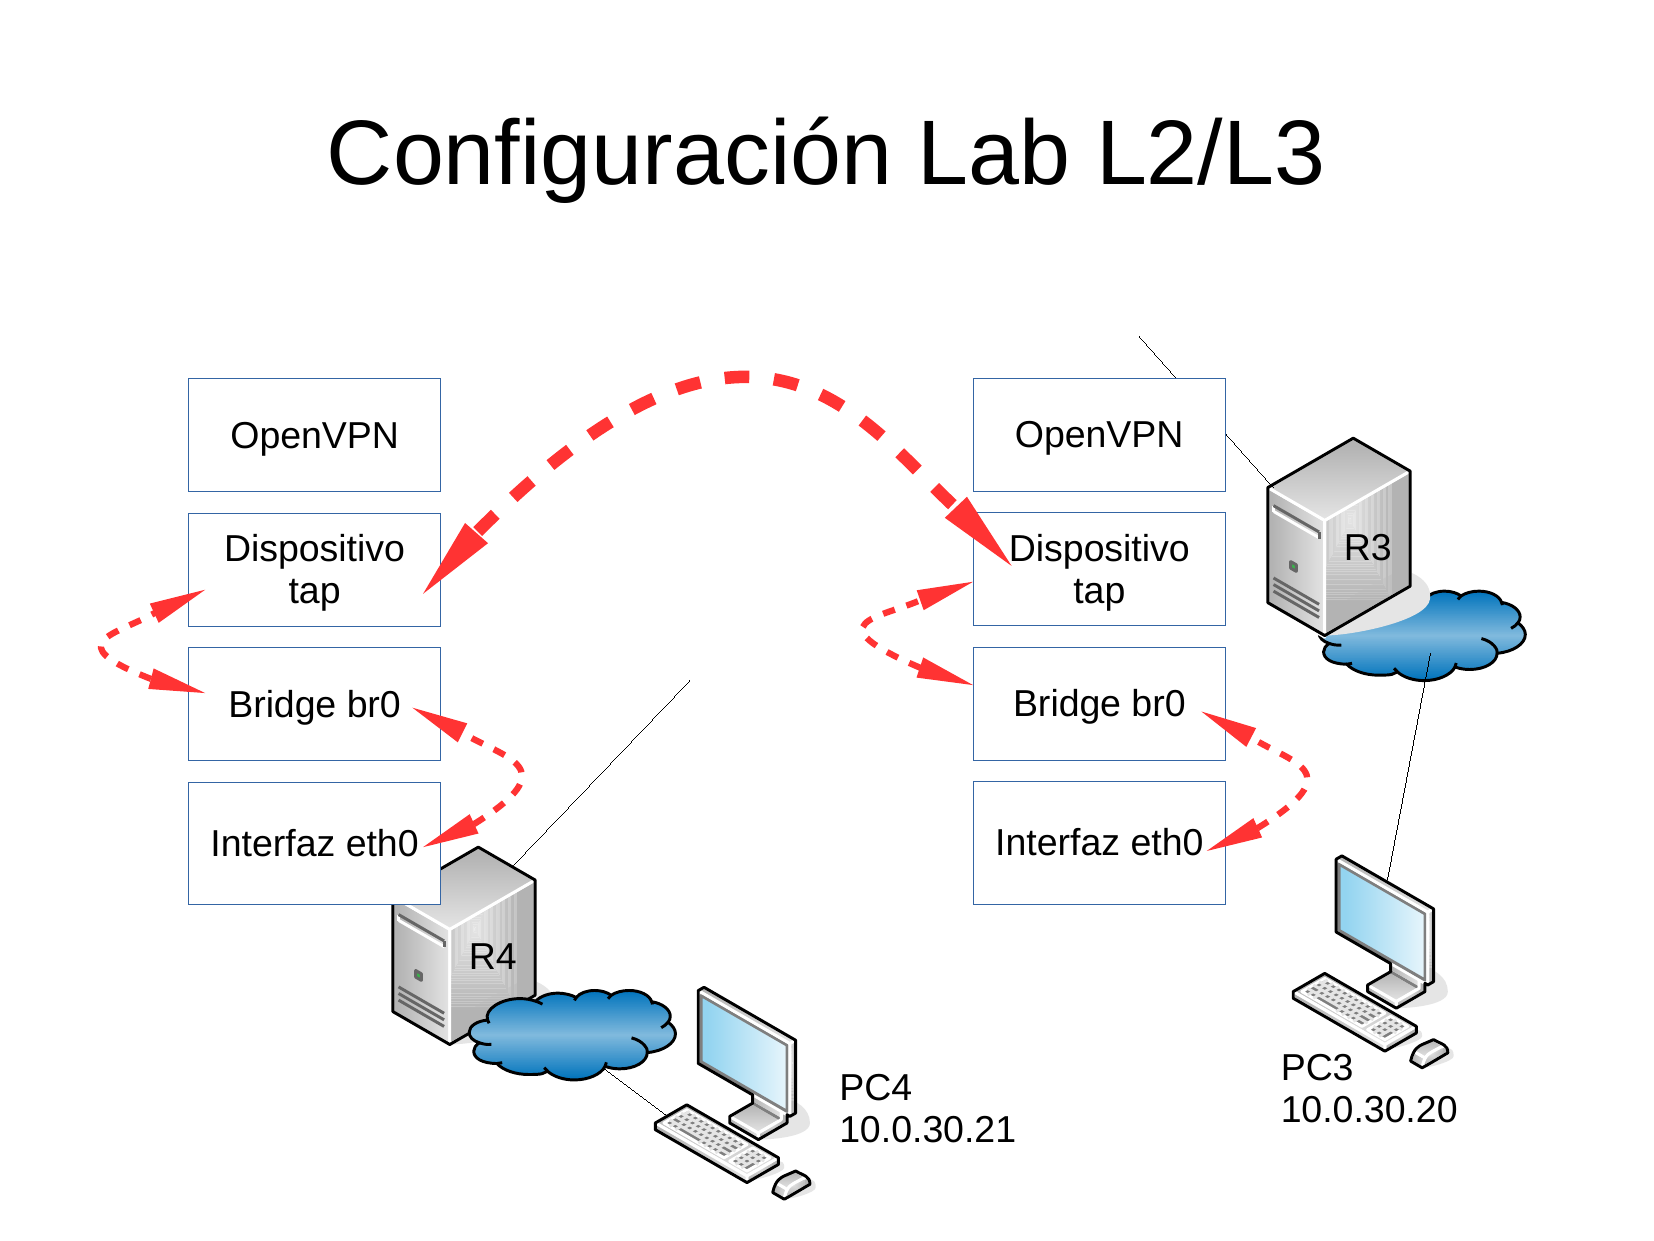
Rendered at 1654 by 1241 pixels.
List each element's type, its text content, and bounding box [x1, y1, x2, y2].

text_box Interfaz eth0 [188, 782, 441, 905]
text_box [1319, 573, 1526, 681]
text_box Interfaz eth0 [973, 781, 1226, 905]
text_box [1338, 859, 1432, 1006]
text_box [757, 1161, 785, 1180]
text_box Bridge br0 [973, 647, 1226, 761]
text_box [395, 850, 676, 1080]
text_box [775, 1173, 808, 1197]
text_box Bridge br0 [188, 647, 441, 761]
text_box R3 [1329, 518, 1407, 576]
text_box [790, 1179, 816, 1199]
text_box PC4 10.0.30.21 [824, 1059, 1032, 1159]
text_box [700, 990, 794, 1137]
text_box Dispositivo tap [973, 512, 1226, 626]
text_box OpenVPN [973, 378, 1226, 492]
text_box [1270, 441, 1408, 633]
text_box [657, 1107, 776, 1180]
text_box [1413, 1030, 1423, 1038]
text_box R4 [454, 927, 532, 985]
text_box [1295, 976, 1414, 1038]
text_box [1400, 972, 1448, 1009]
text_box [763, 1103, 810, 1140]
text_box Dispositivo tap [188, 513, 441, 627]
text_box [1327, 978, 1367, 1004]
text_box OpenVPN [188, 378, 441, 492]
text_box PC3 10.0.30.20 [1266, 1038, 1473, 1138]
title Configuración Lab L2/L3 [82, 49, 1571, 257]
